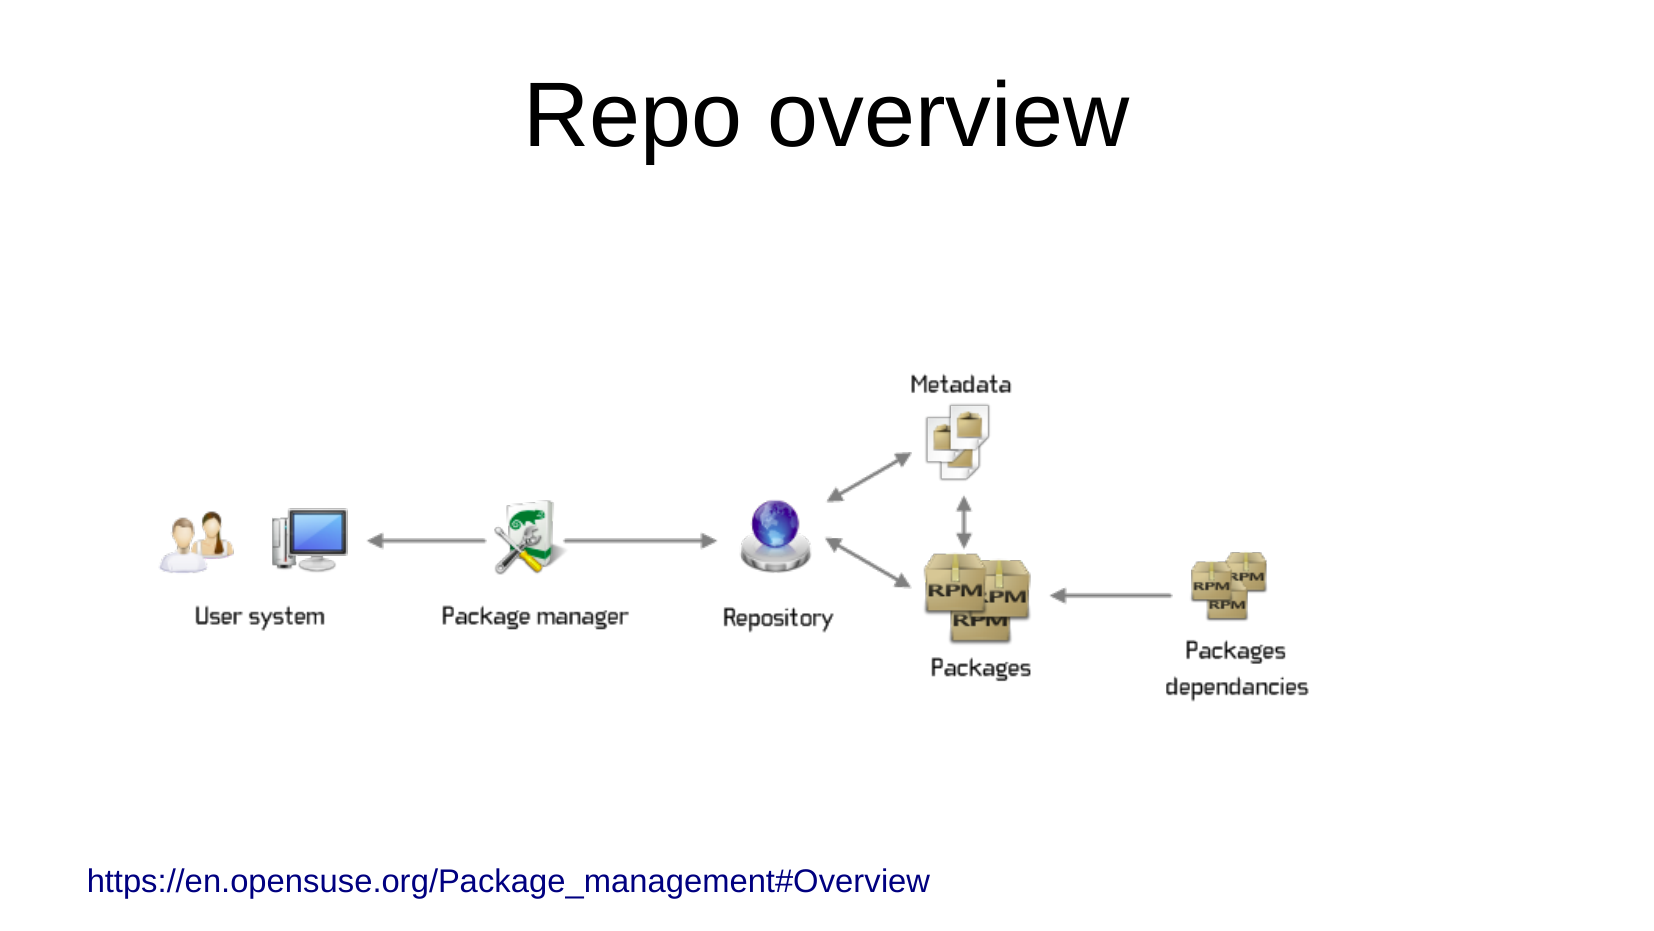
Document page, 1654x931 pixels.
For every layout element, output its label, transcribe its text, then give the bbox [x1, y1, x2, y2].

title Repo overview [82, 37, 1571, 193]
list https://en.opensuse.org/Package_management#Overview [86, 555, 1576, 901]
picture [90, 332, 1340, 751]
